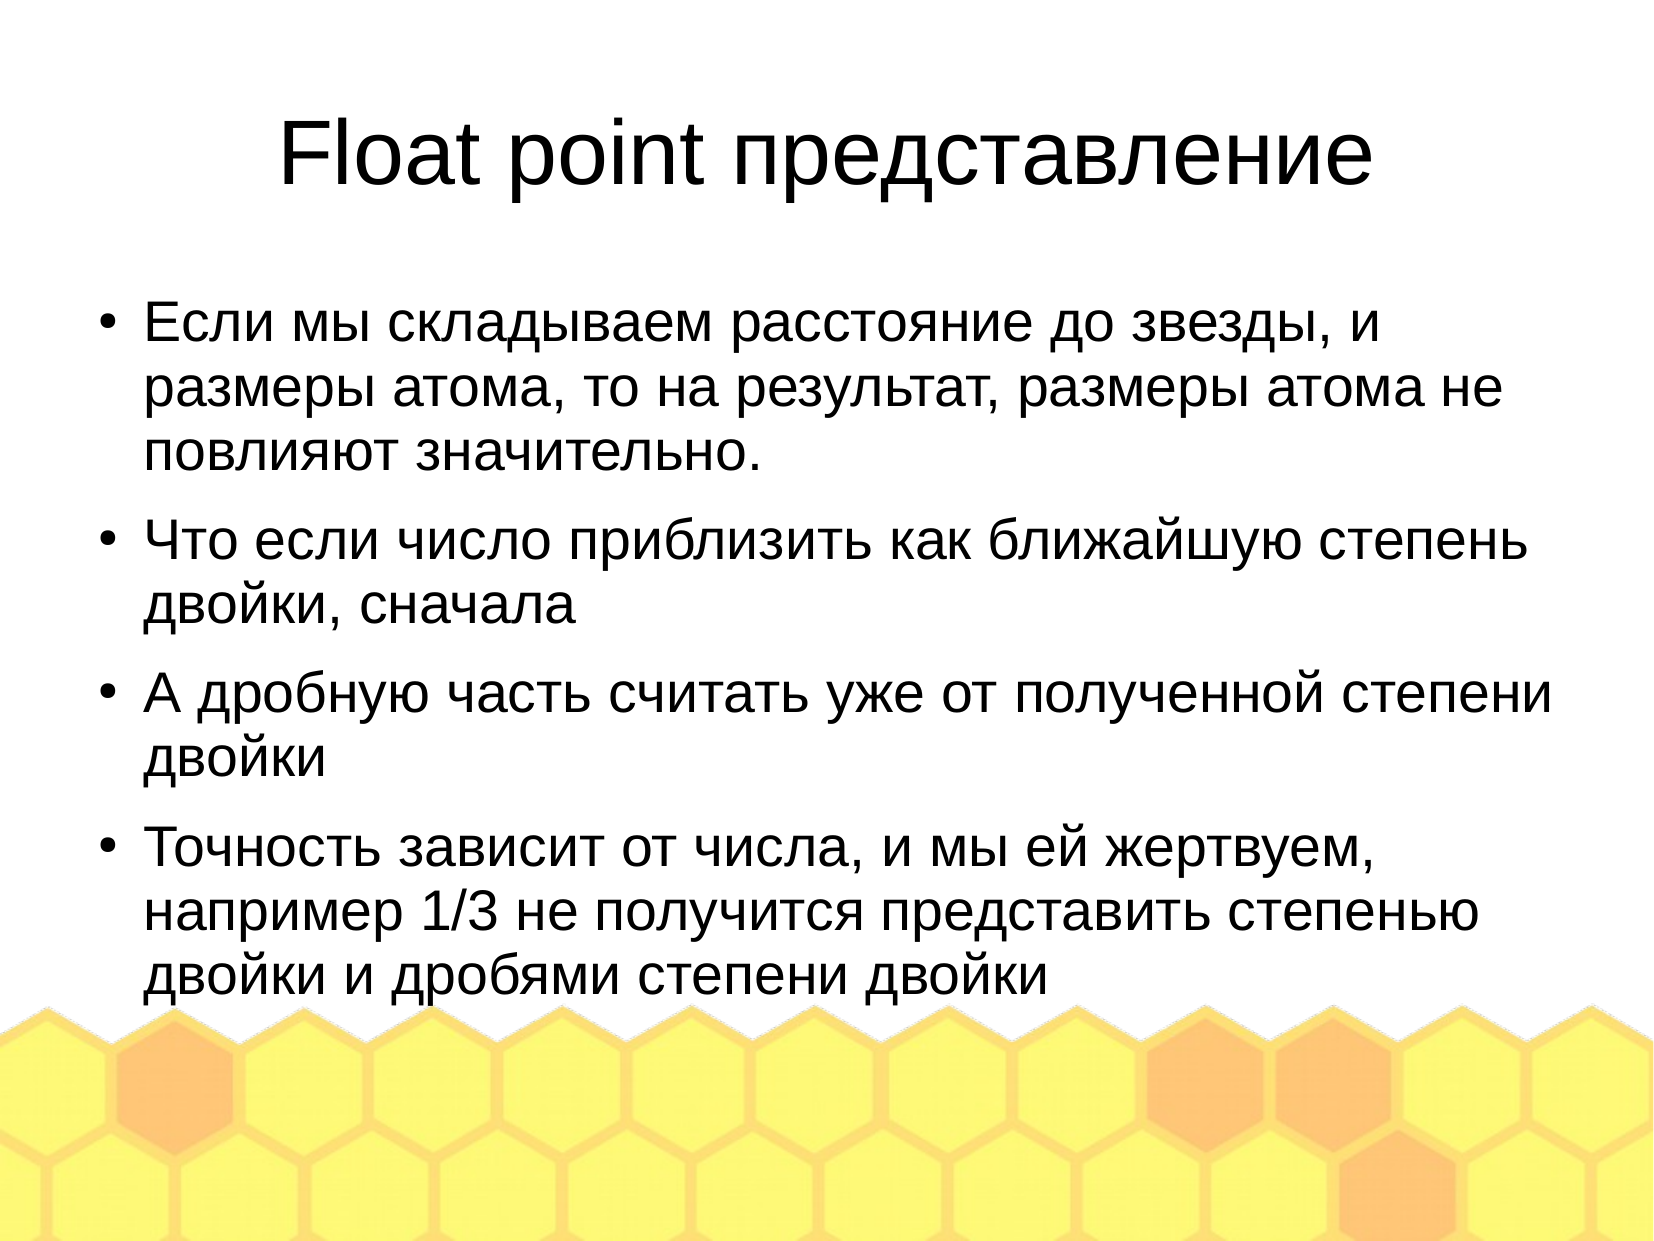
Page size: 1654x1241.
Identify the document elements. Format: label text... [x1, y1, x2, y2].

list Если мы складываем расстояние до звезды, и размеры атома, то на результат, размеры атома не повлияют значительно. Что если число приблизить как ближайшую степень двойки, сначала А дробную часть считать уже от полученной степени двойки Точность зависит от числа, и мы ей жертвуем, например 1/3 не получится представить степенью двойки и дробями степени двойки [82, 290, 1571, 1010]
picture [0, 1001, 1654, 1241]
title Float point представление [82, 49, 1571, 257]
